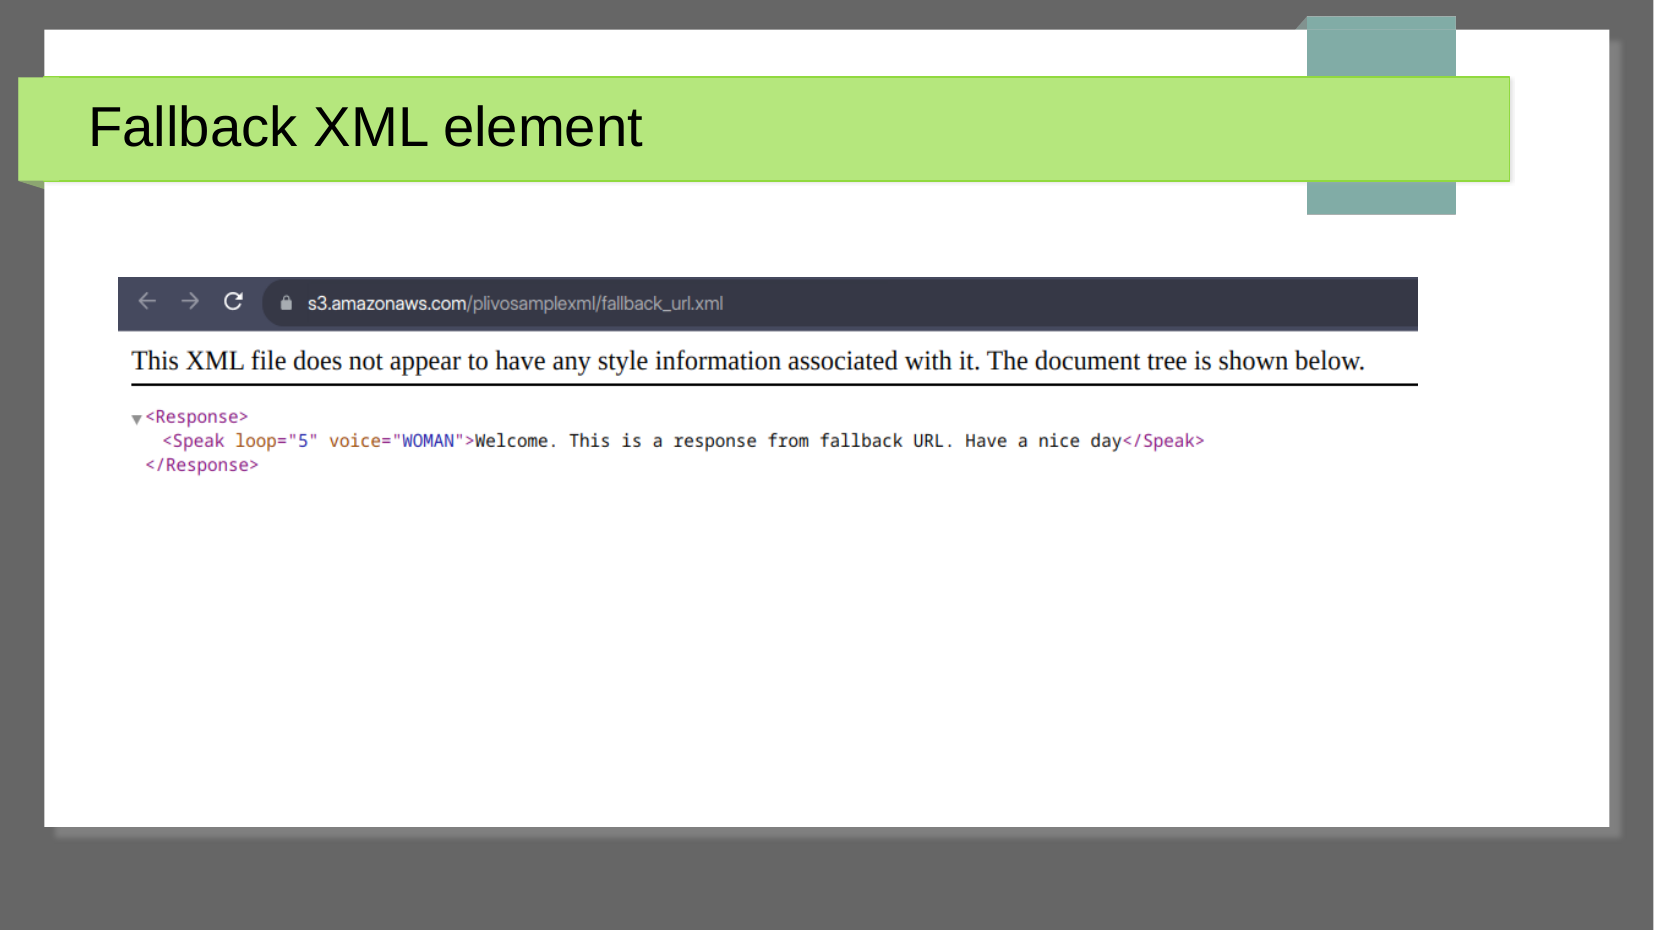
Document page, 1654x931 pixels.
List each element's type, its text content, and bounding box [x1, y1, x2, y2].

title Fallback XML element [88, 32, 1506, 222]
picture [118, 277, 1418, 650]
